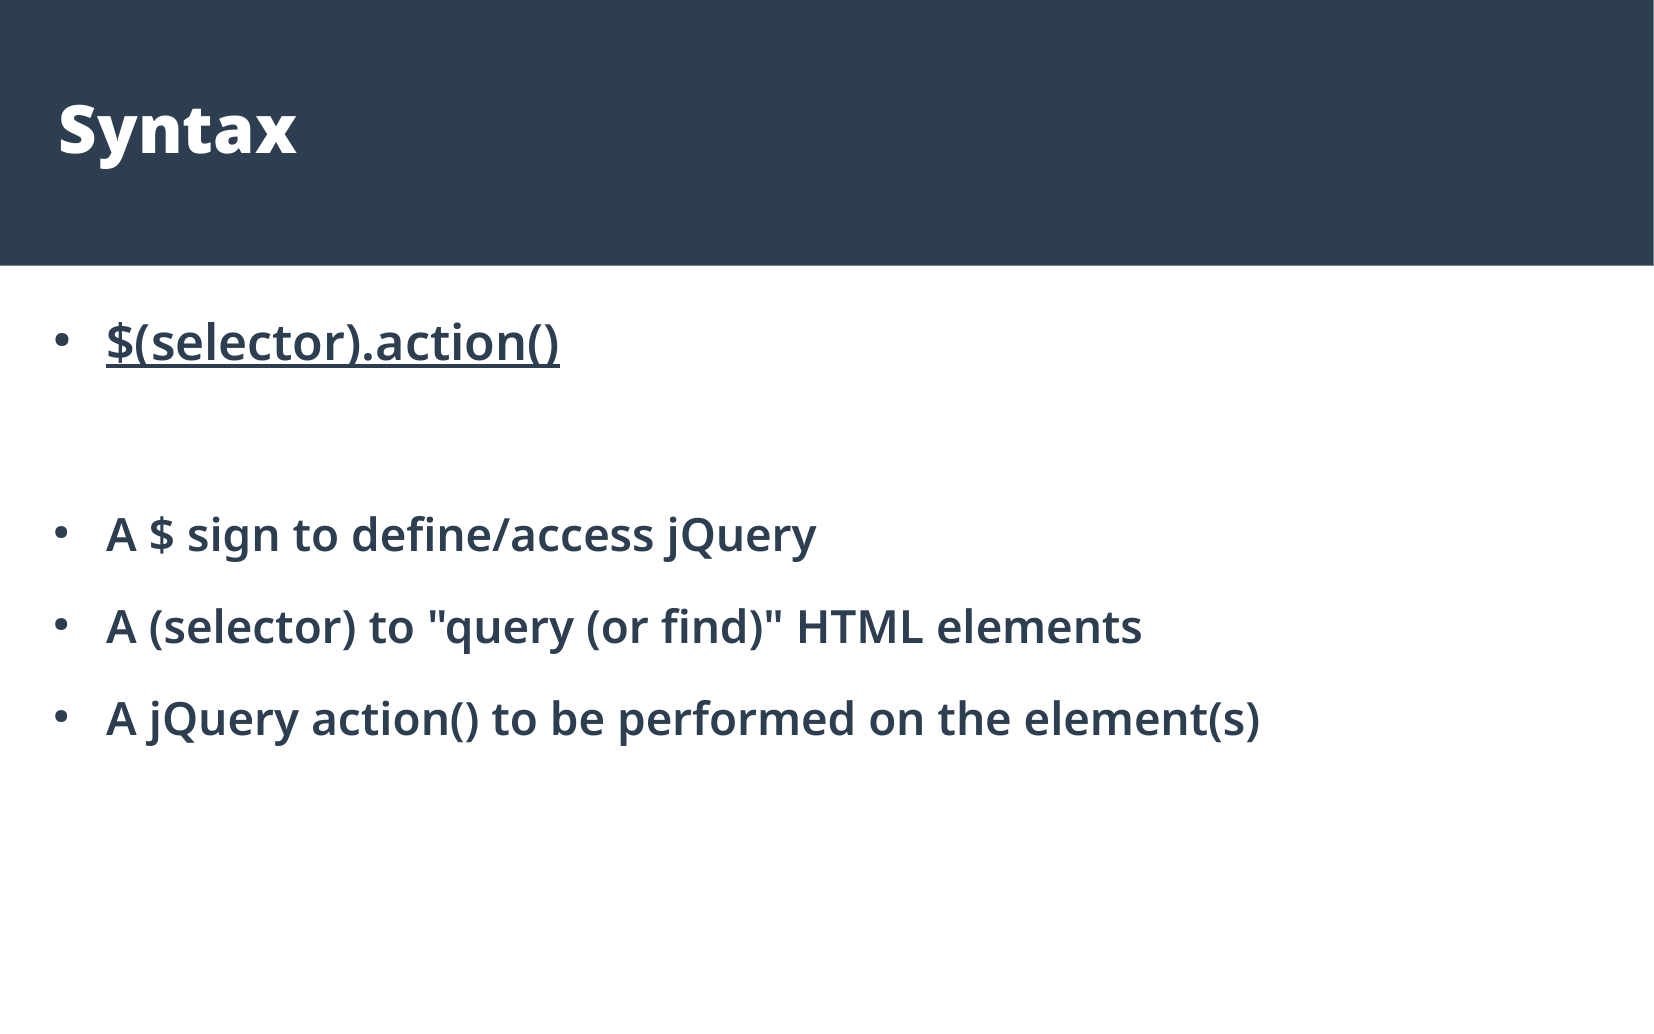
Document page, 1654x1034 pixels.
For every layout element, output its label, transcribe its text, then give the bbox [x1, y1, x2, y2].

title Syntax [58, 49, 1595, 207]
list $(selector).action() A $ sign to define/access jQuery A (selector) to "query (or find)" HTML elements A jQuery action() to be performed on the element(s) [35, 306, 1571, 1034]
